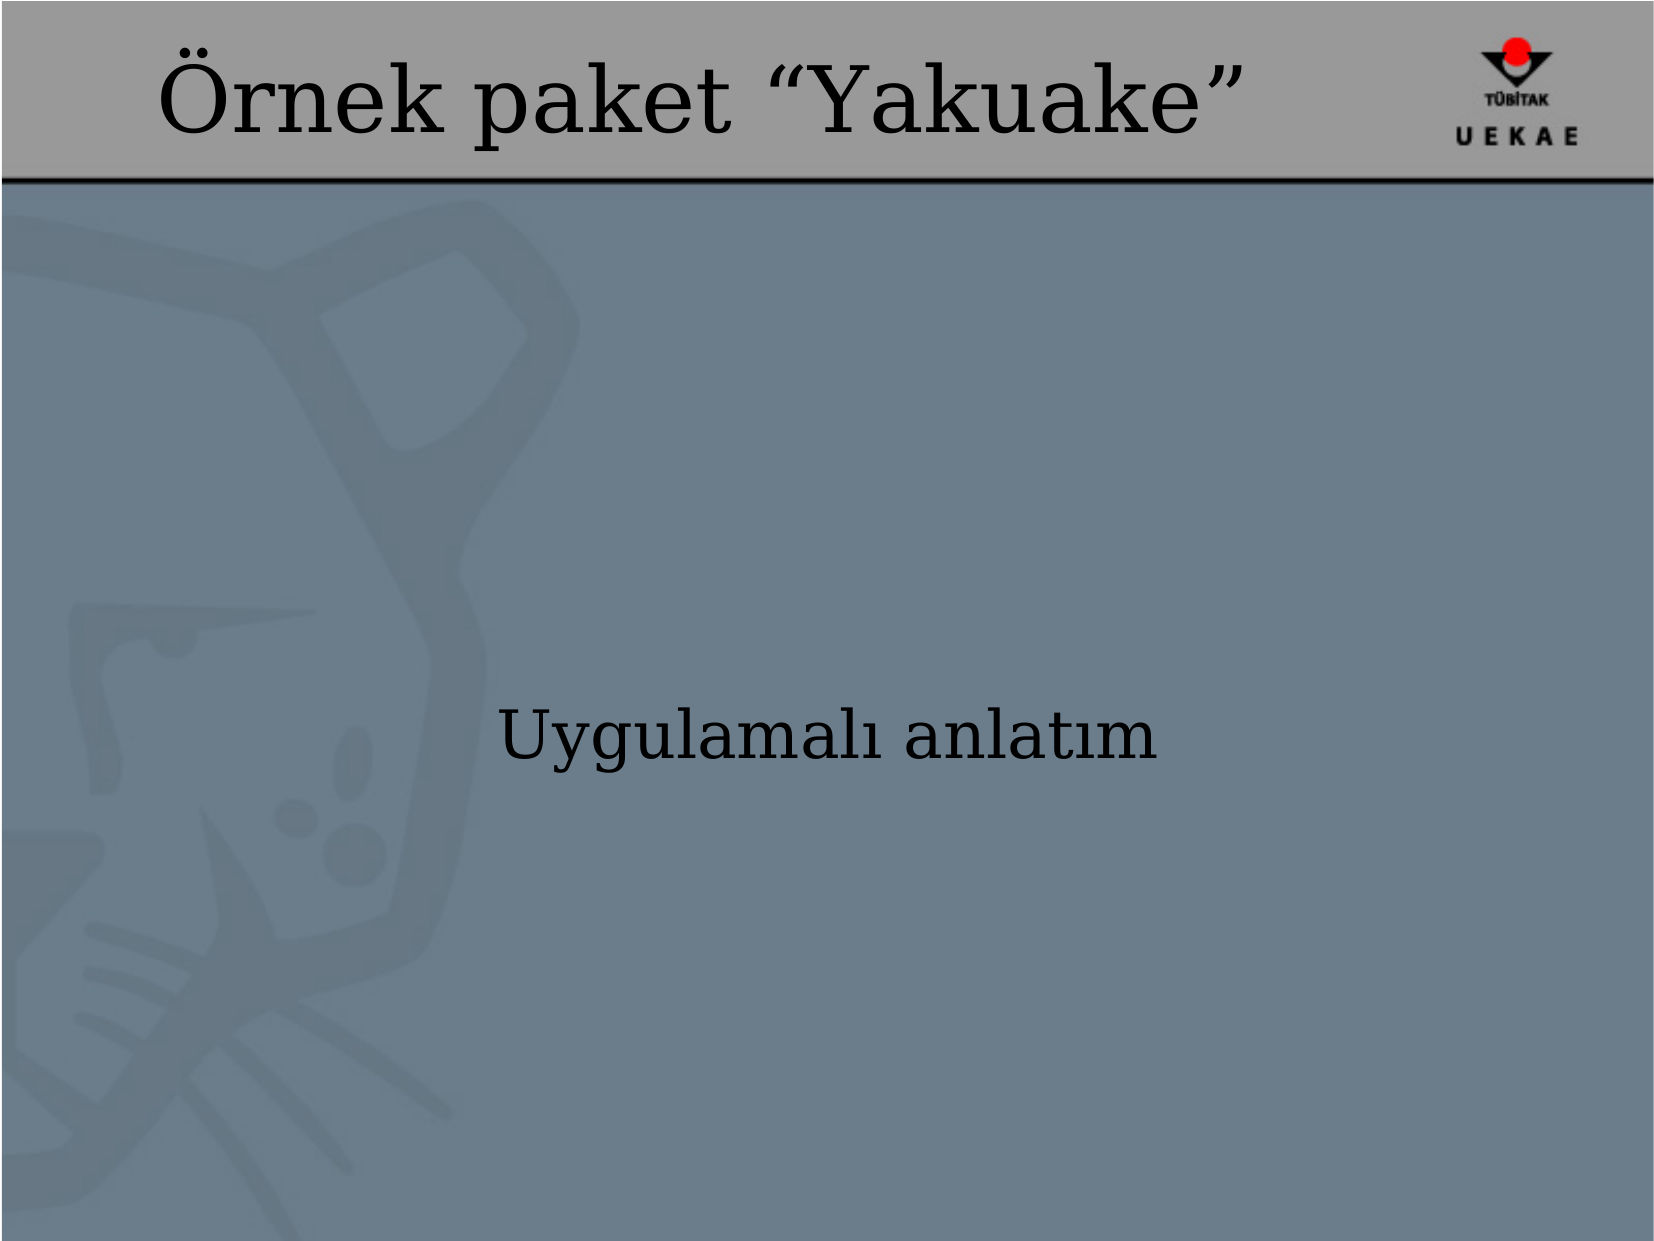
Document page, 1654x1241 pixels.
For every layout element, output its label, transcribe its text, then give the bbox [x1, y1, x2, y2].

picture [1, 1, 1654, 1241]
title Örnek paket “Yakuake” [0, 0, 1410, 204]
subtitle Uygulamalı anlatım [121, 344, 1534, 1127]
